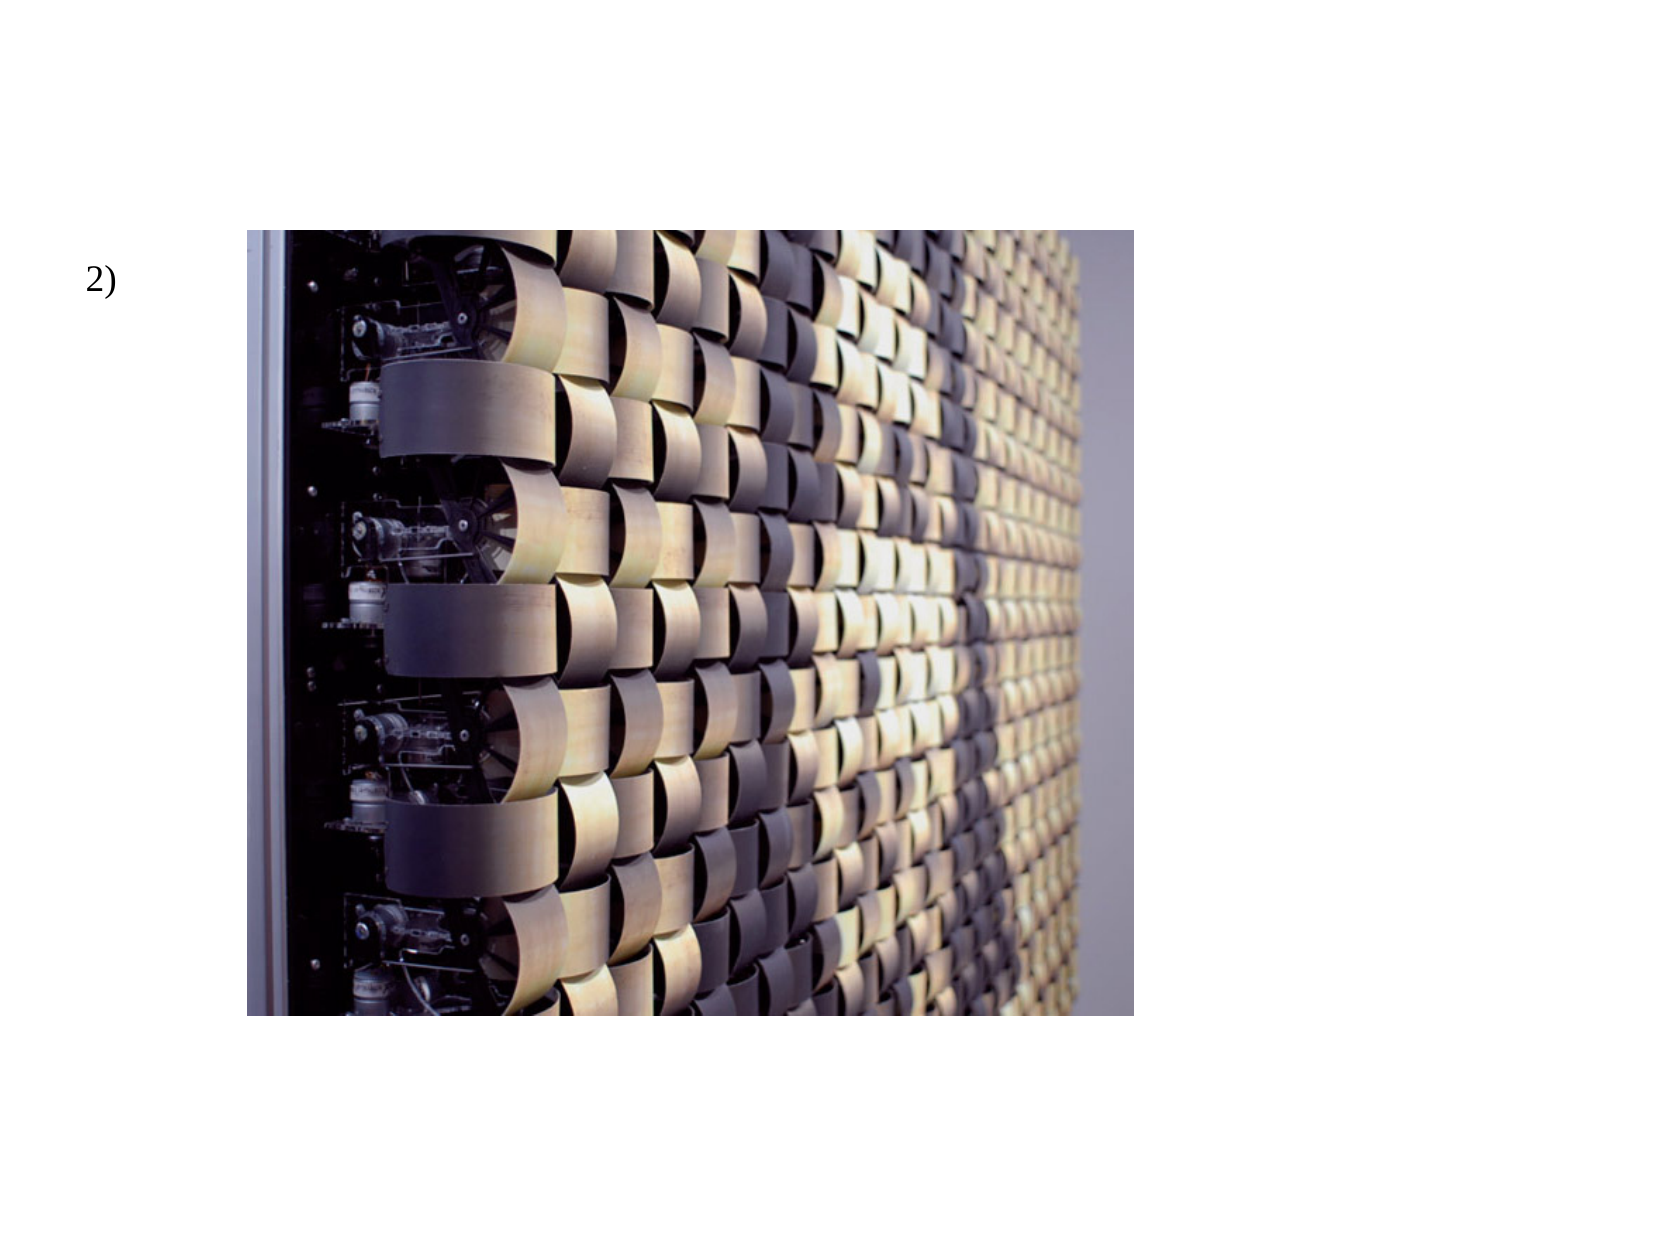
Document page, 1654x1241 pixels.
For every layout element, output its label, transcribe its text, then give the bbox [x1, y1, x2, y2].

picture [247, 230, 1134, 1016]
text_box 2) [70, 250, 166, 308]
